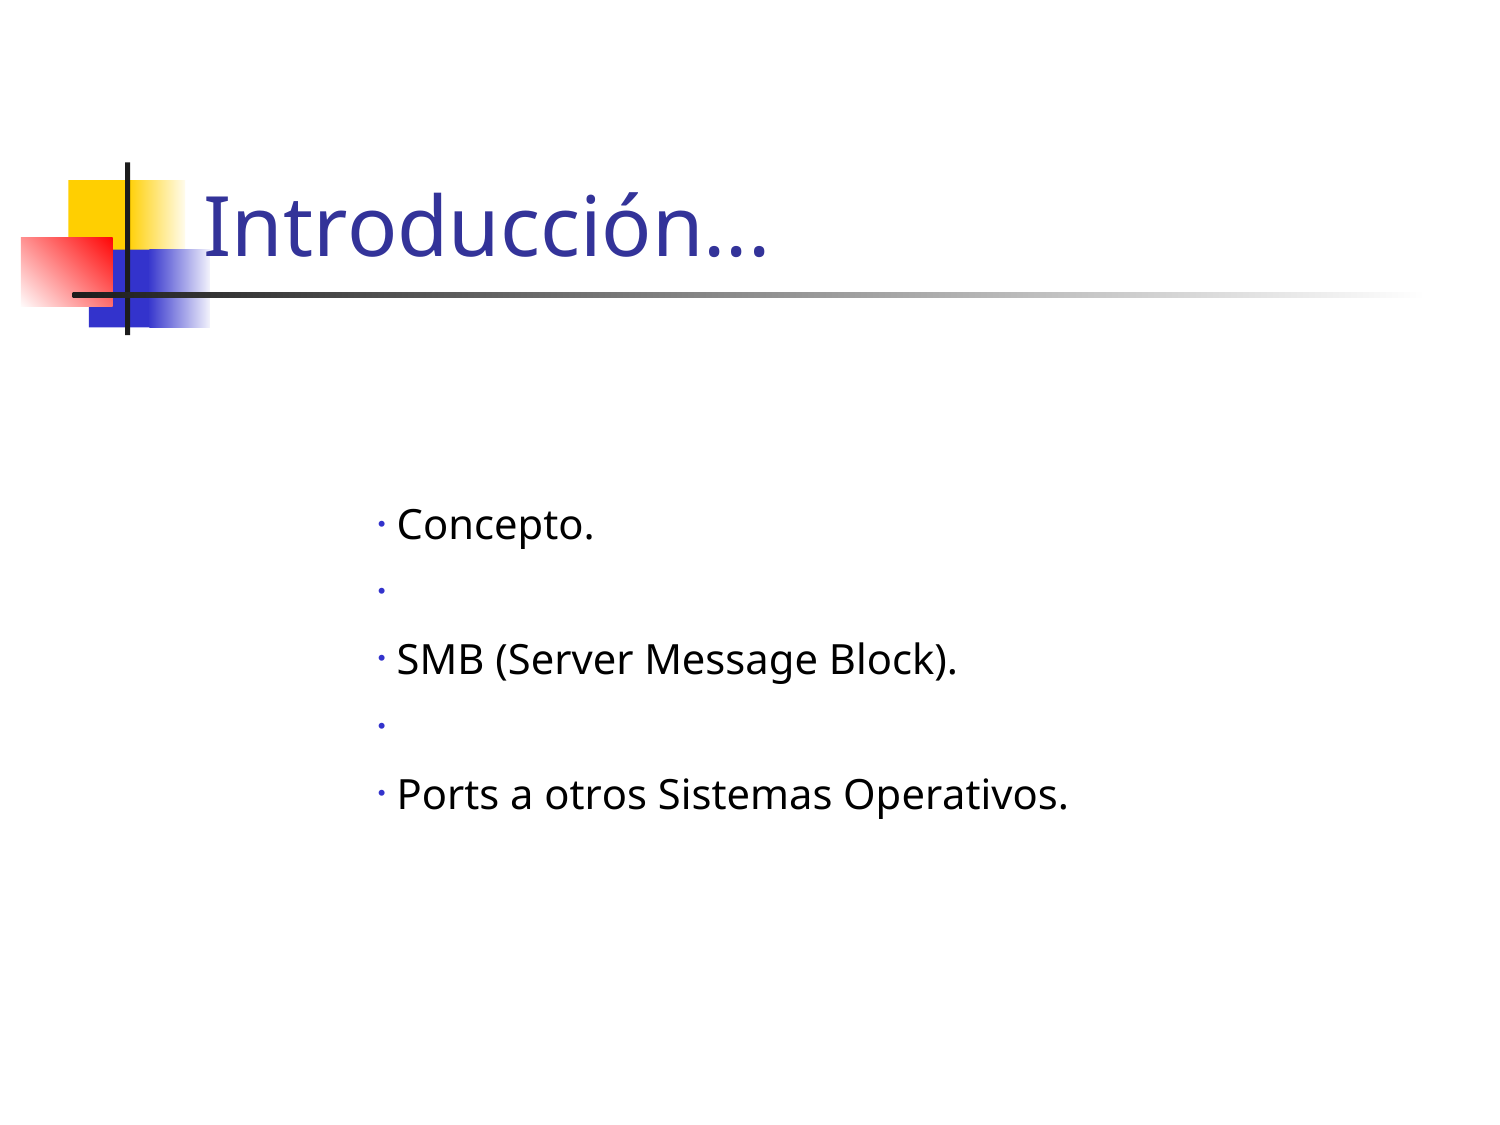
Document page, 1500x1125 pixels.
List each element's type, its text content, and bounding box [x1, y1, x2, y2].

text_box Concepto. SMB (Server Message Block). Ports a otros Sistemas Operativos. [362, 487, 1413, 951]
title Introducción... [188, 101, 1468, 289]
